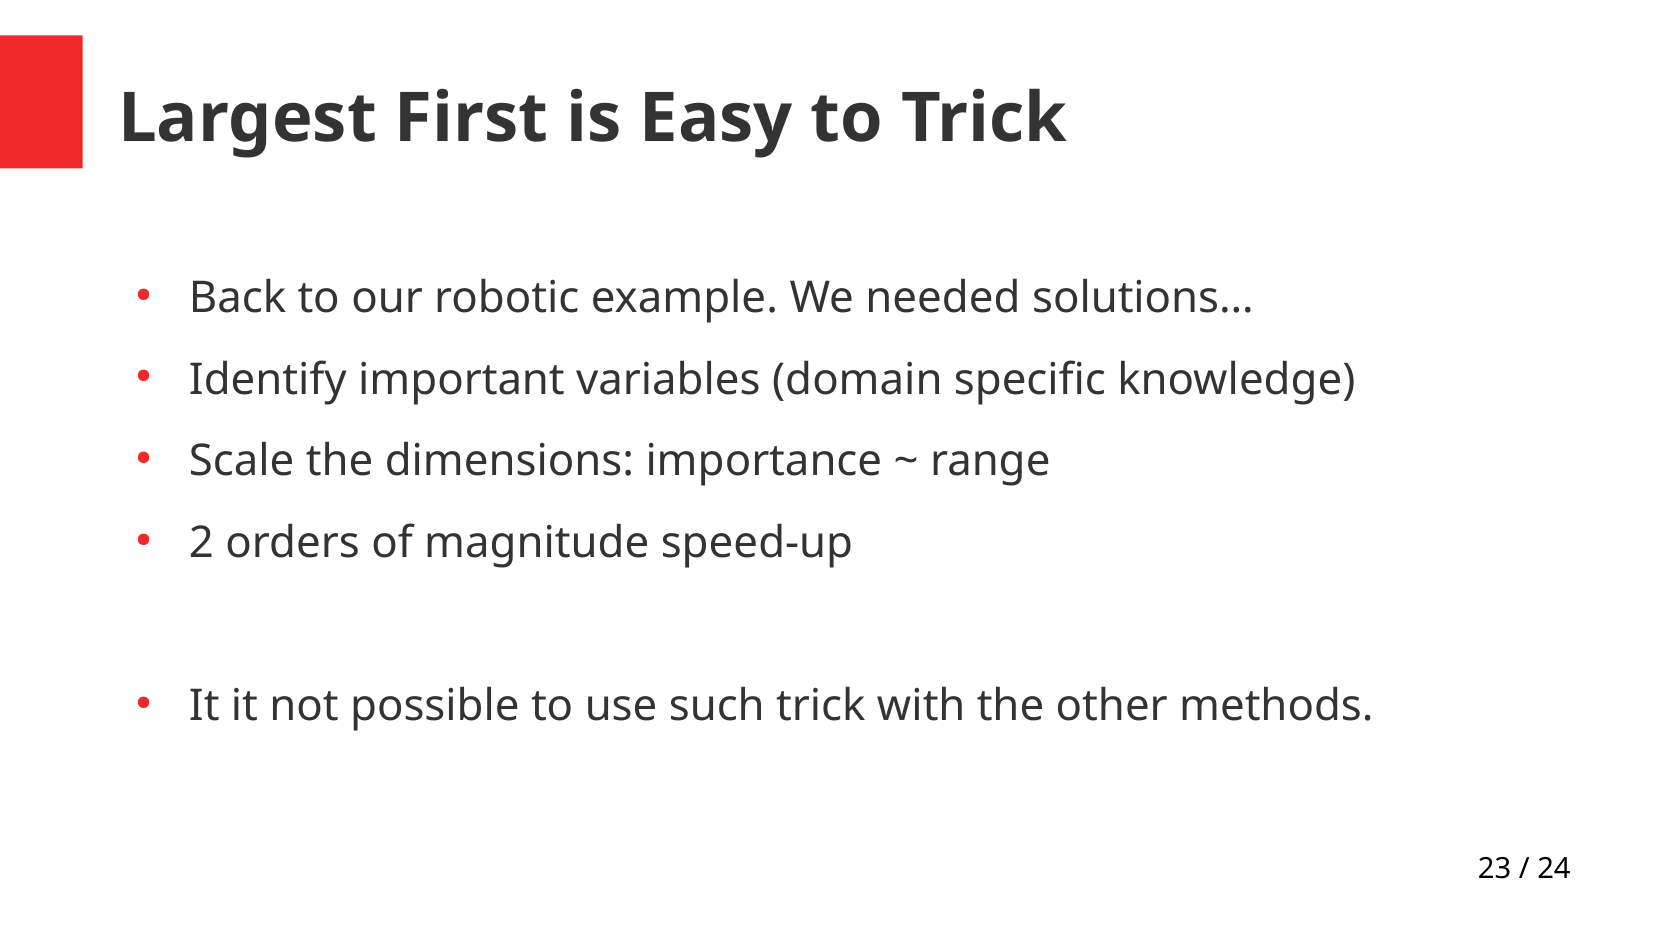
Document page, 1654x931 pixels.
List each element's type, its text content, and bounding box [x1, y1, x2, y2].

title Largest First is Easy to Trick [118, 37, 1571, 193]
list Back to our robotic example. We needed solutions… Identify important variables (domain specific knowledge) Scale the dimensions: importance ~ range 2 orders of magnitude speed-up It it not possible to use such trick with the other methods. [118, 265, 1536, 806]
